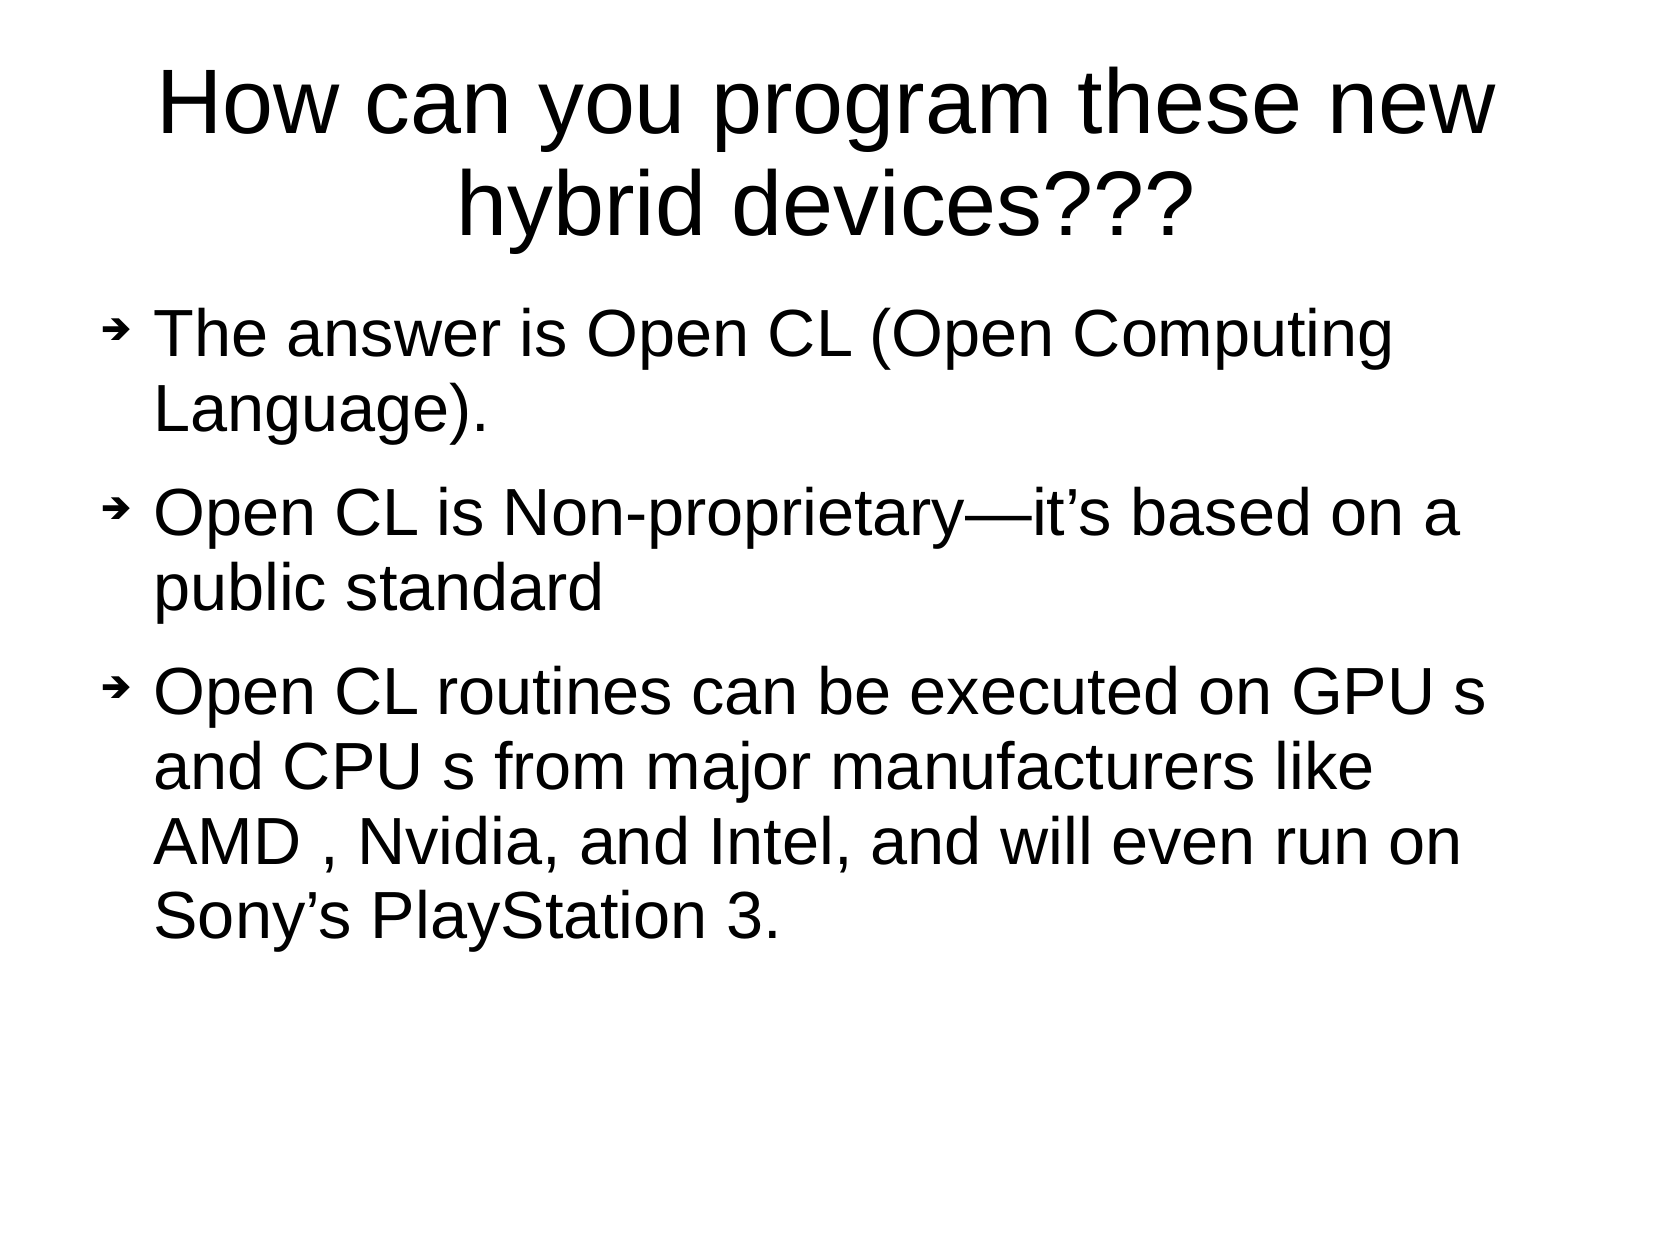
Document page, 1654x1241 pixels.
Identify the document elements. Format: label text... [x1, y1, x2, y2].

list The answer is Open CL (Open Computing Language). Open CL is Non-proprietary—it’s based on a public standard Open CL routines can be executed on GPU s and CPU s from major manufacturers like AMD , Nvidia, and Intel, and will even run on Sony’s PlayStation 3. [82, 296, 1571, 1016]
title How can you program these new hybrid devices??? [82, 49, 1571, 257]
